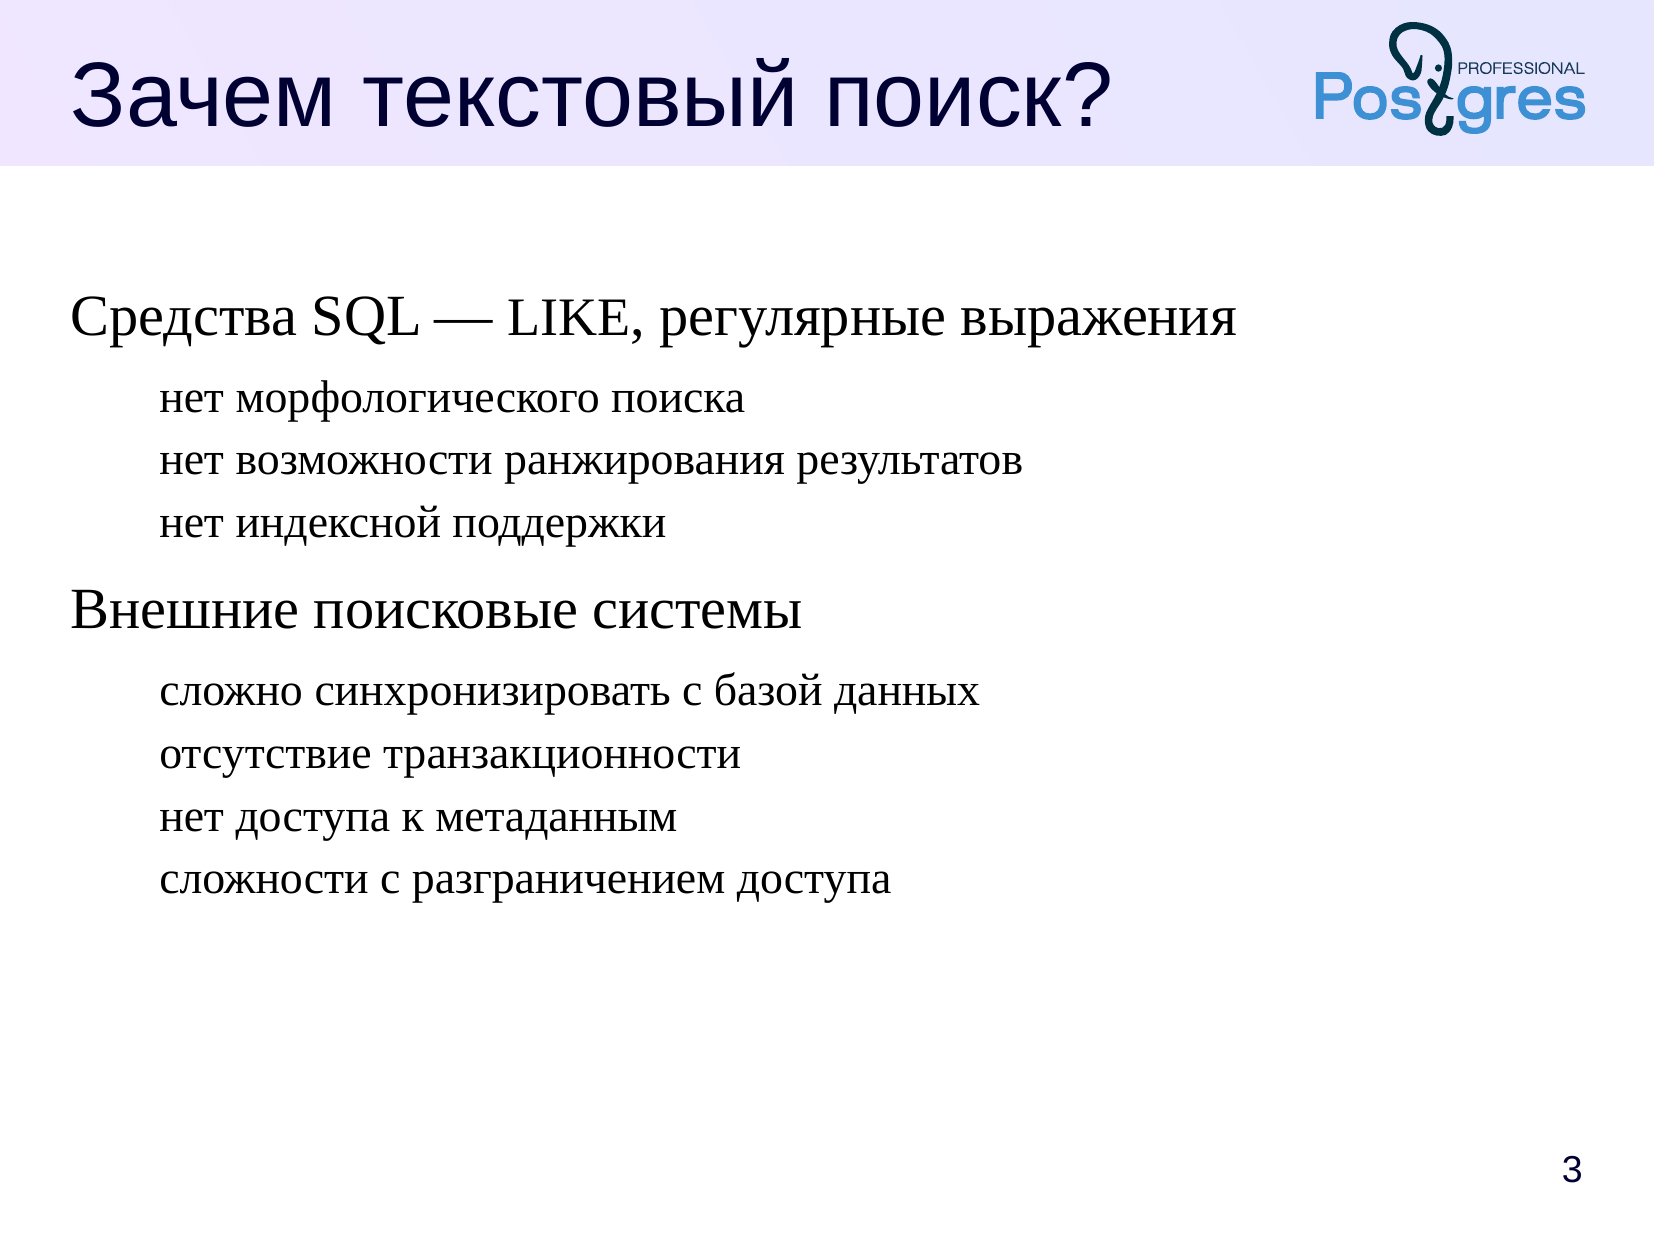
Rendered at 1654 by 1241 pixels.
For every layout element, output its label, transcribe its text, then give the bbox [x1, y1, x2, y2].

list Средства SQL — LIKE, регулярные выражения нет морфологического поиска нет возможности ранжирования результатов нет индексной поддержки Внешние поисковые системы сложно синхронизировать с базой данных отсутствие транзакционности нет доступа к метаданным сложности с разграничением доступа [70, 283, 1583, 1134]
title Зачем текстовый поиск? [70, 43, 1241, 147]
